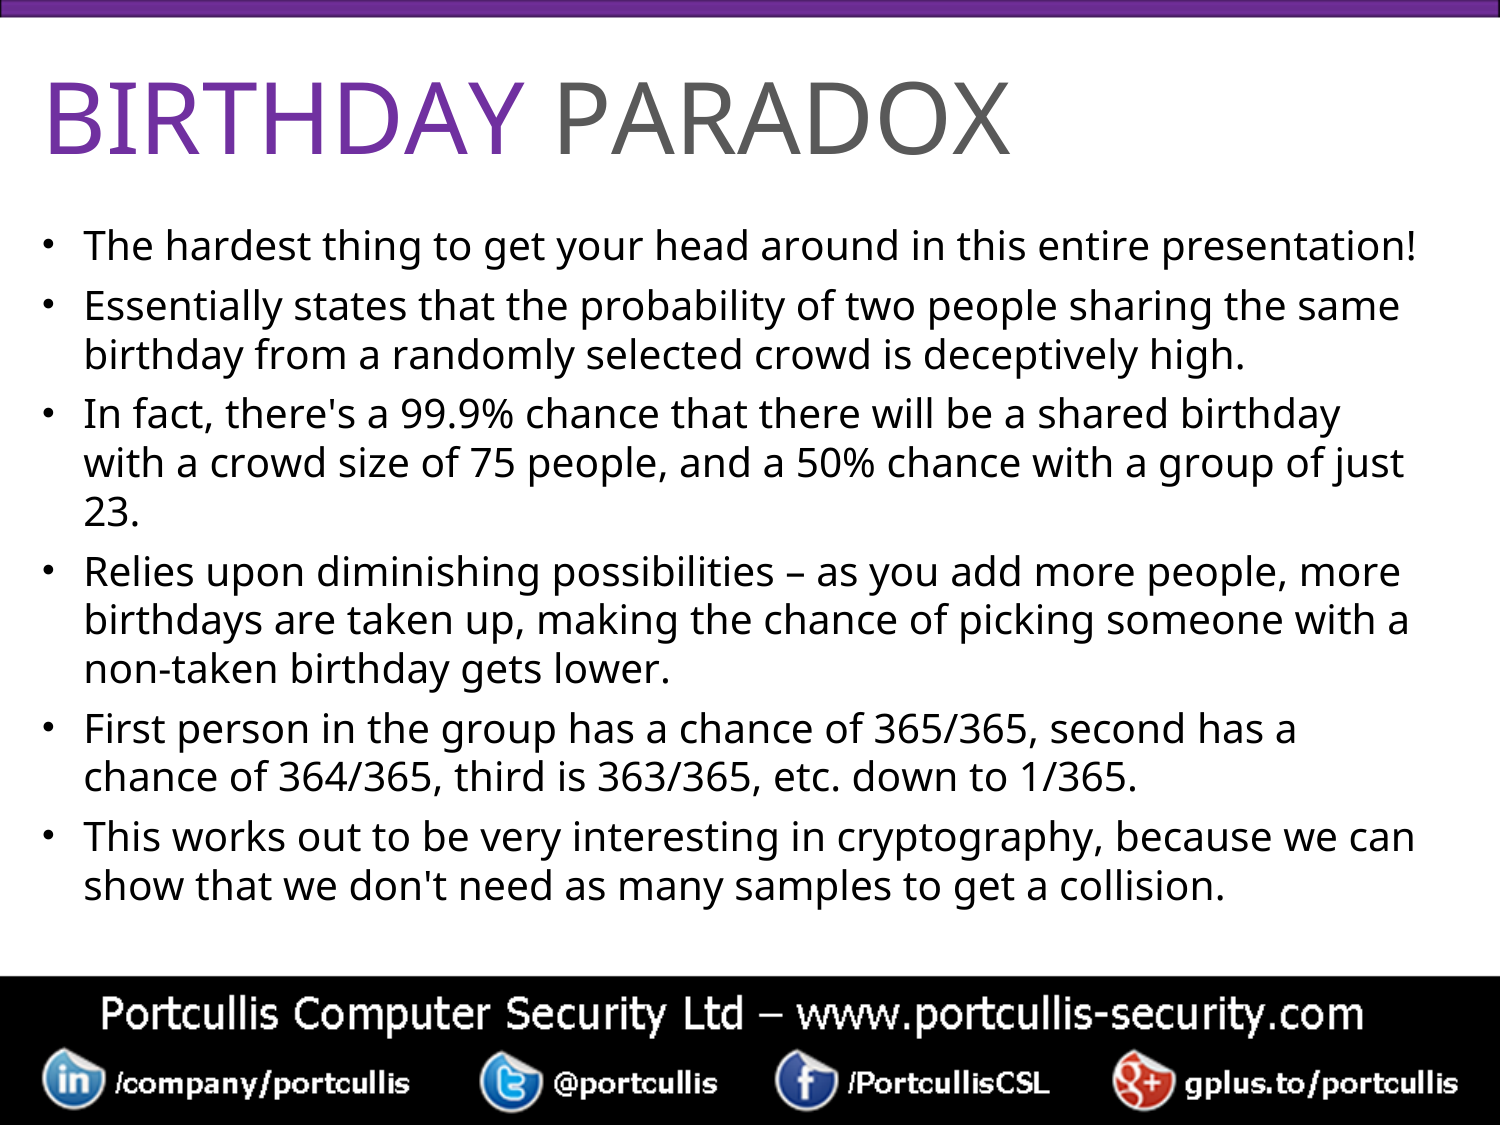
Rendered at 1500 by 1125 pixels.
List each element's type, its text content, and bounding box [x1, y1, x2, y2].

picture [0, 0, 1500, 1125]
list The hardest thing to get your head around in this entire presentation! Essentially states that the probability of two people sharing the same birthday from a randomly selected crowd is deceptively high. In fact, there's a 99.9% chance that there will be a shared birthday with a crowd size of 75 people, and a 50% chance with a group of just 23. Relies upon diminishing possibilities – as you add more people, more birthdays are taken up, making the chance of picking someone with a non-taken birthday gets lower. First person in the group has a chance of 365/365, second has a chance of 364/365, third is 363/365, etc. down to 1/365. This works out to be very interesting in cryptography, because we can show that we don't need as many samples to get a collision. [41, 219, 1428, 965]
title BIRTHDAY PARADOX [41, 42, 1434, 202]
